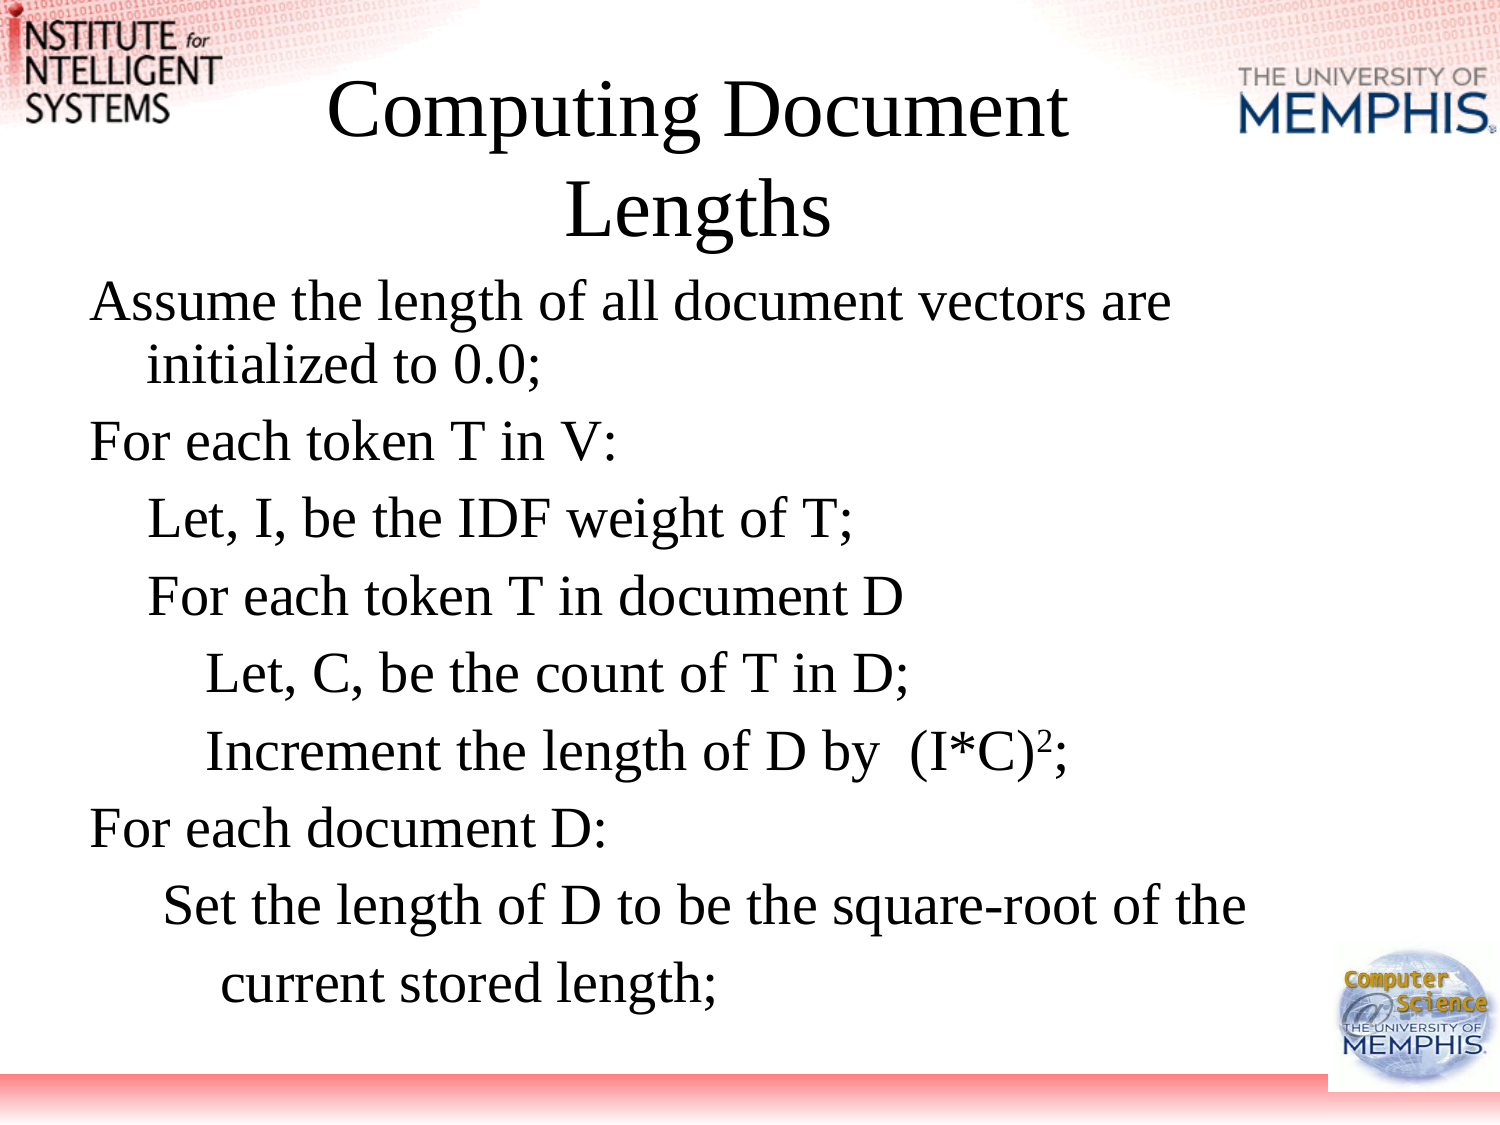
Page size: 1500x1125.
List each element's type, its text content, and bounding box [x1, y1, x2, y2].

picture [1012, 0, 1500, 141]
list Assume the length of all document vectors are initialized to 0.0; For each token T in V: Let, I, be the IDF weight of T; For each token T in document D Let, C, be the count of T in D; Increment the length of D by (I*C)2; For each document D: Set the length of D to be the square-root of the current stored length; [75, 262, 1426, 1024]
title Computing Document Lengths [198, 45, 1199, 261]
picture [1328, 941, 1500, 1092]
picture [0, 0, 501, 132]
